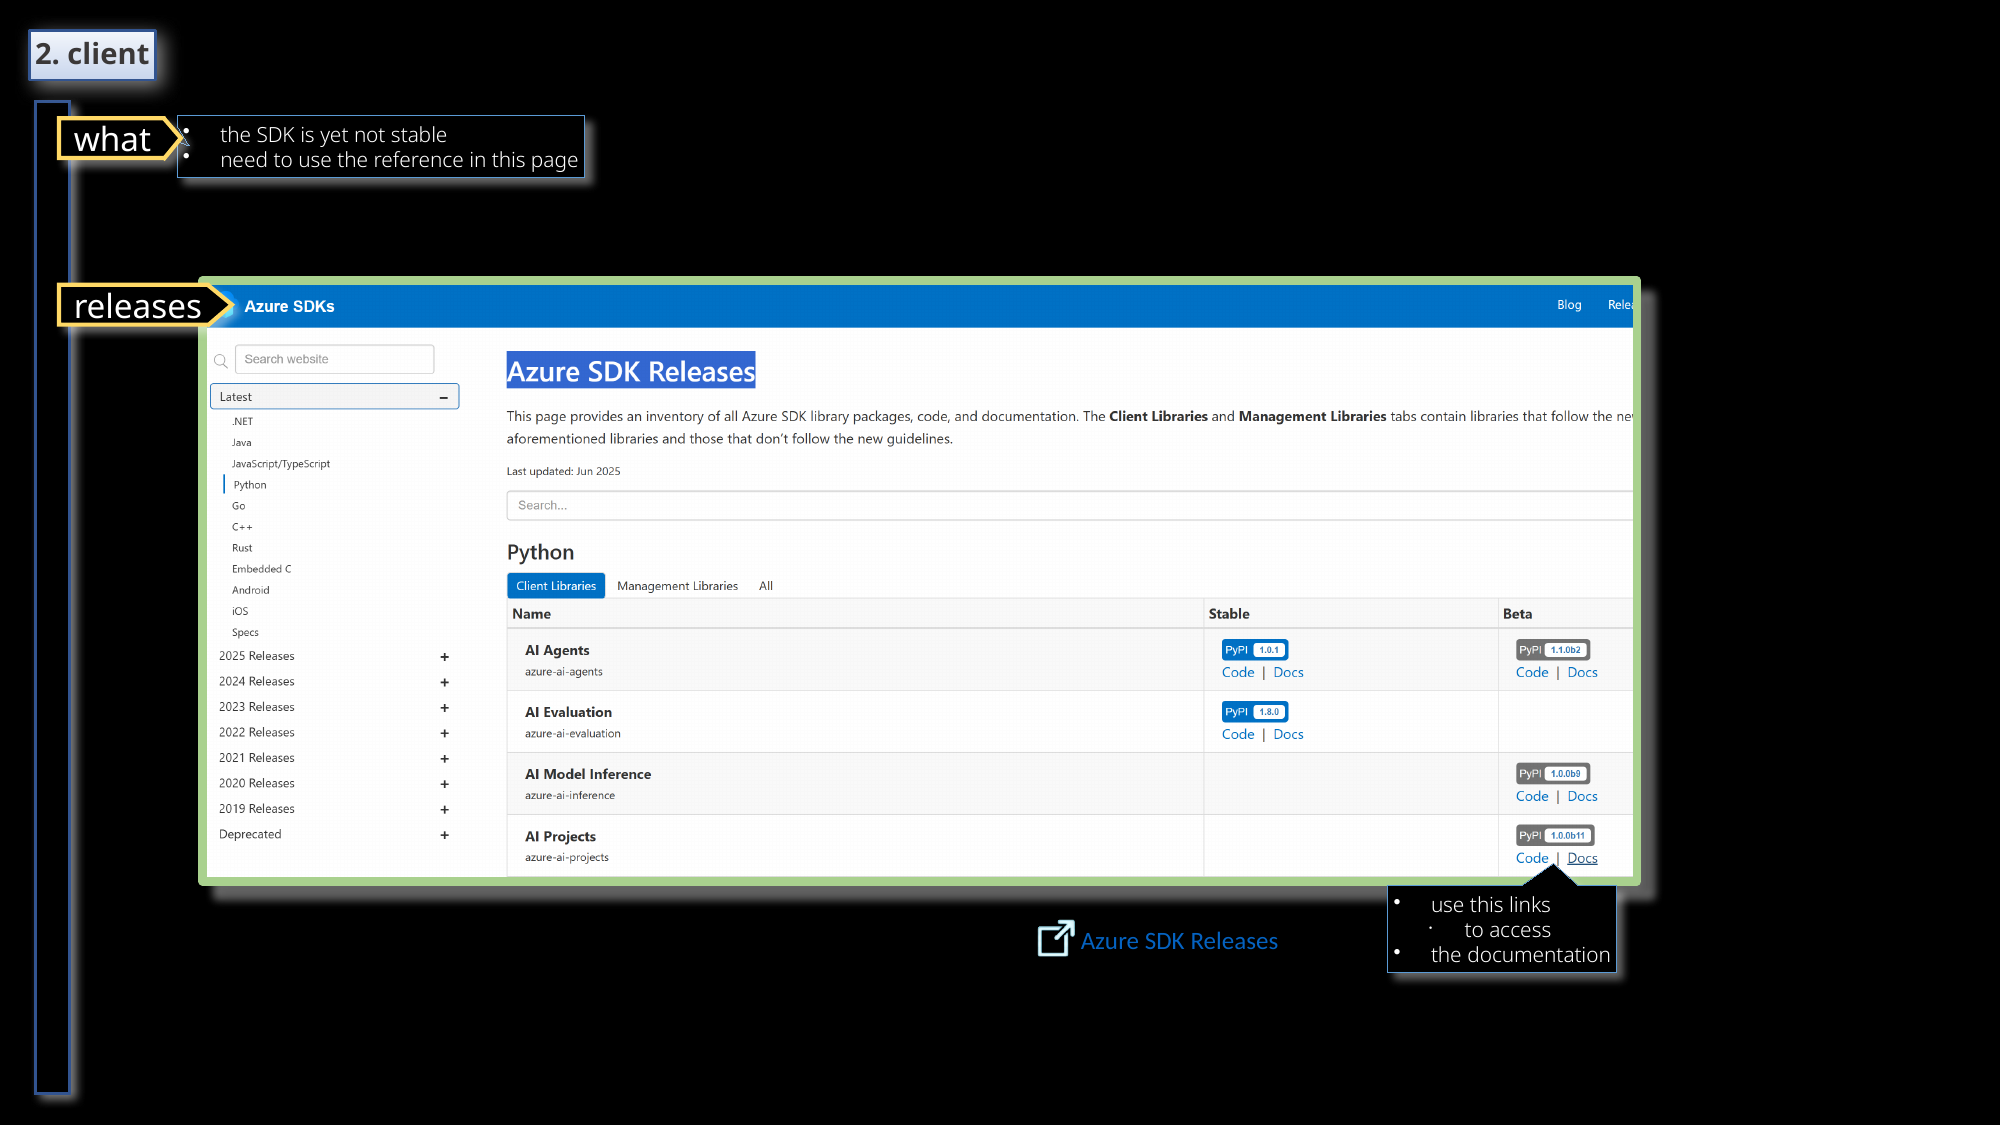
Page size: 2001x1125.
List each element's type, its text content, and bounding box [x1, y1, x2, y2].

text_box the SDK is yet not stable need to use the reference in this page [177, 115, 585, 178]
picture [1033, 915, 1079, 961]
title 2. client [36, 30, 149, 81]
text_box what [59, 118, 181, 159]
text_box use this links to access the documentation [1387, 863, 1617, 973]
text_box releases [59, 284, 232, 325]
picture [206, 284, 1633, 878]
text_box [35, 101, 70, 1094]
text_box Azure SDK Releases [1066, 917, 1294, 963]
